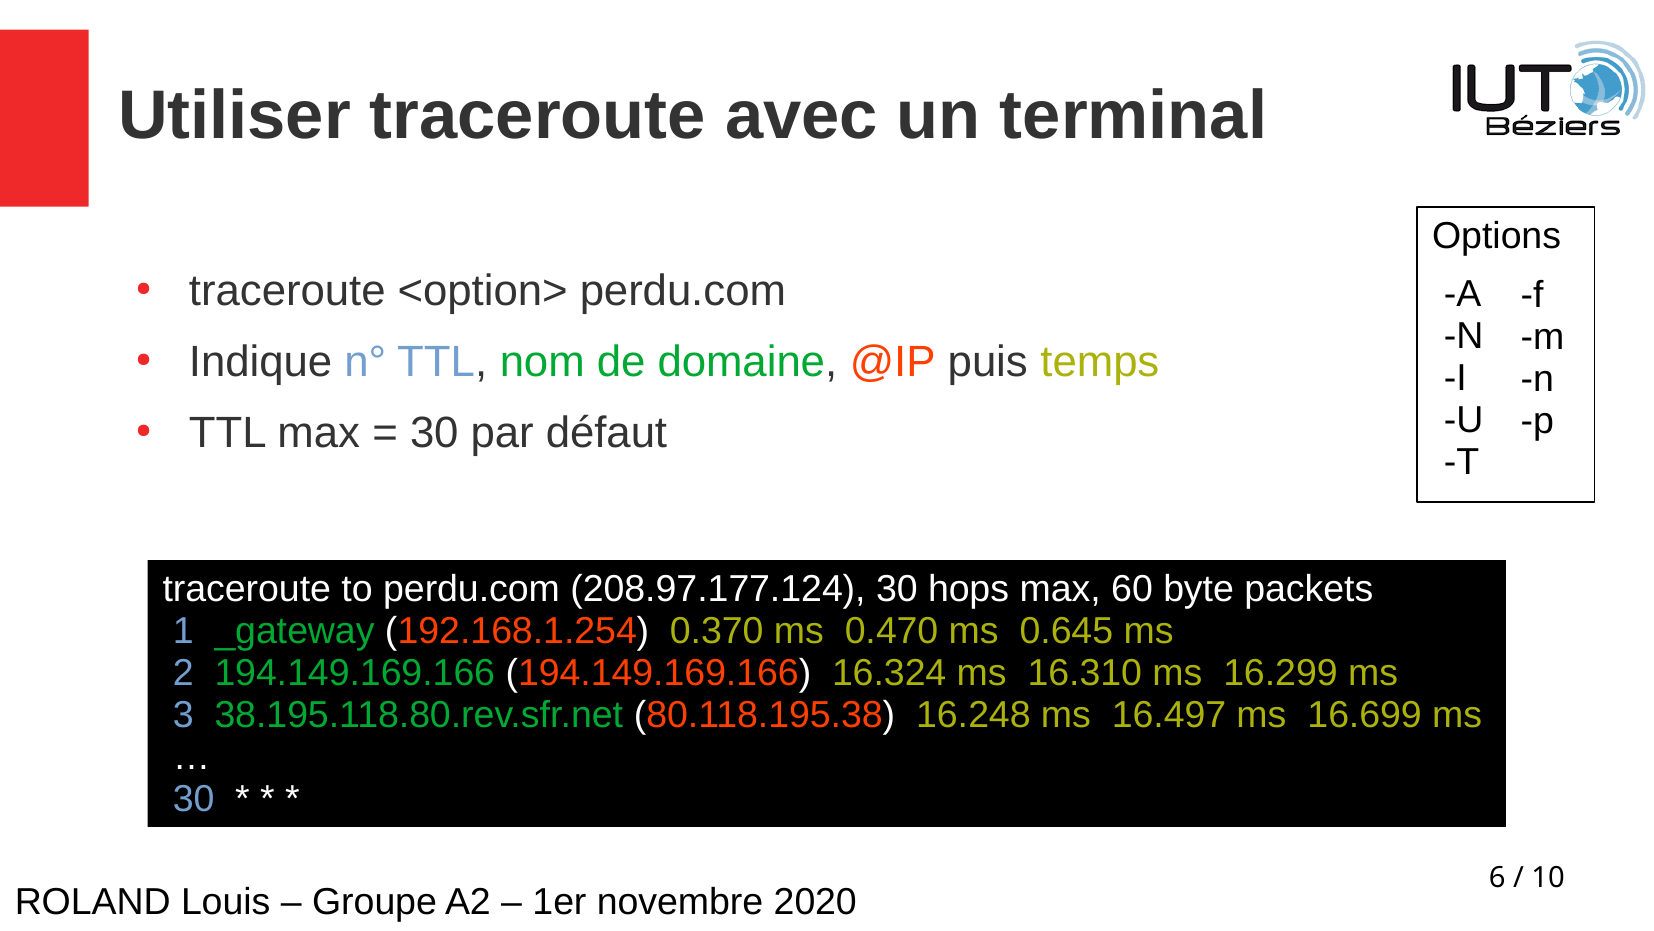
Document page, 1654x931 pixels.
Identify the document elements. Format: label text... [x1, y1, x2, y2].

text_box ROLAND Louis – Groupe A2 – 1er novembre 2020 [0, 873, 1477, 931]
picture [1443, 11, 1654, 160]
text_box Options [1417, 206, 1654, 264]
text_box -A -N -I -U -T [1429, 264, 1548, 532]
list traceroute <option> perdu.com Indique n° TTL, nom de domaine, @IP puis temps TTL max = 30 par défaut [118, 265, 1429, 502]
text_box traceroute to perdu.com (208.97.177.124), 30 hops max, 60 byte packets 1 _gateway (192.168.1.254) 0.370 ms 0.470 ms 0.645 ms 2 194.149.169.166 (194.149.169.166) 16.324 ms 16.310 ms 16.299 ms 3 38.195.118.80.rev.sfr.net (80.118.195.38) 16.248 ms 16.497 ms 16.699 ms … 30 * * * [147, 560, 1506, 827]
text_box [1548, 452, 1595, 502]
title Utiliser traceroute avec un terminal [118, 37, 1571, 193]
text_box -f -m -n -p [1505, 265, 1607, 452]
